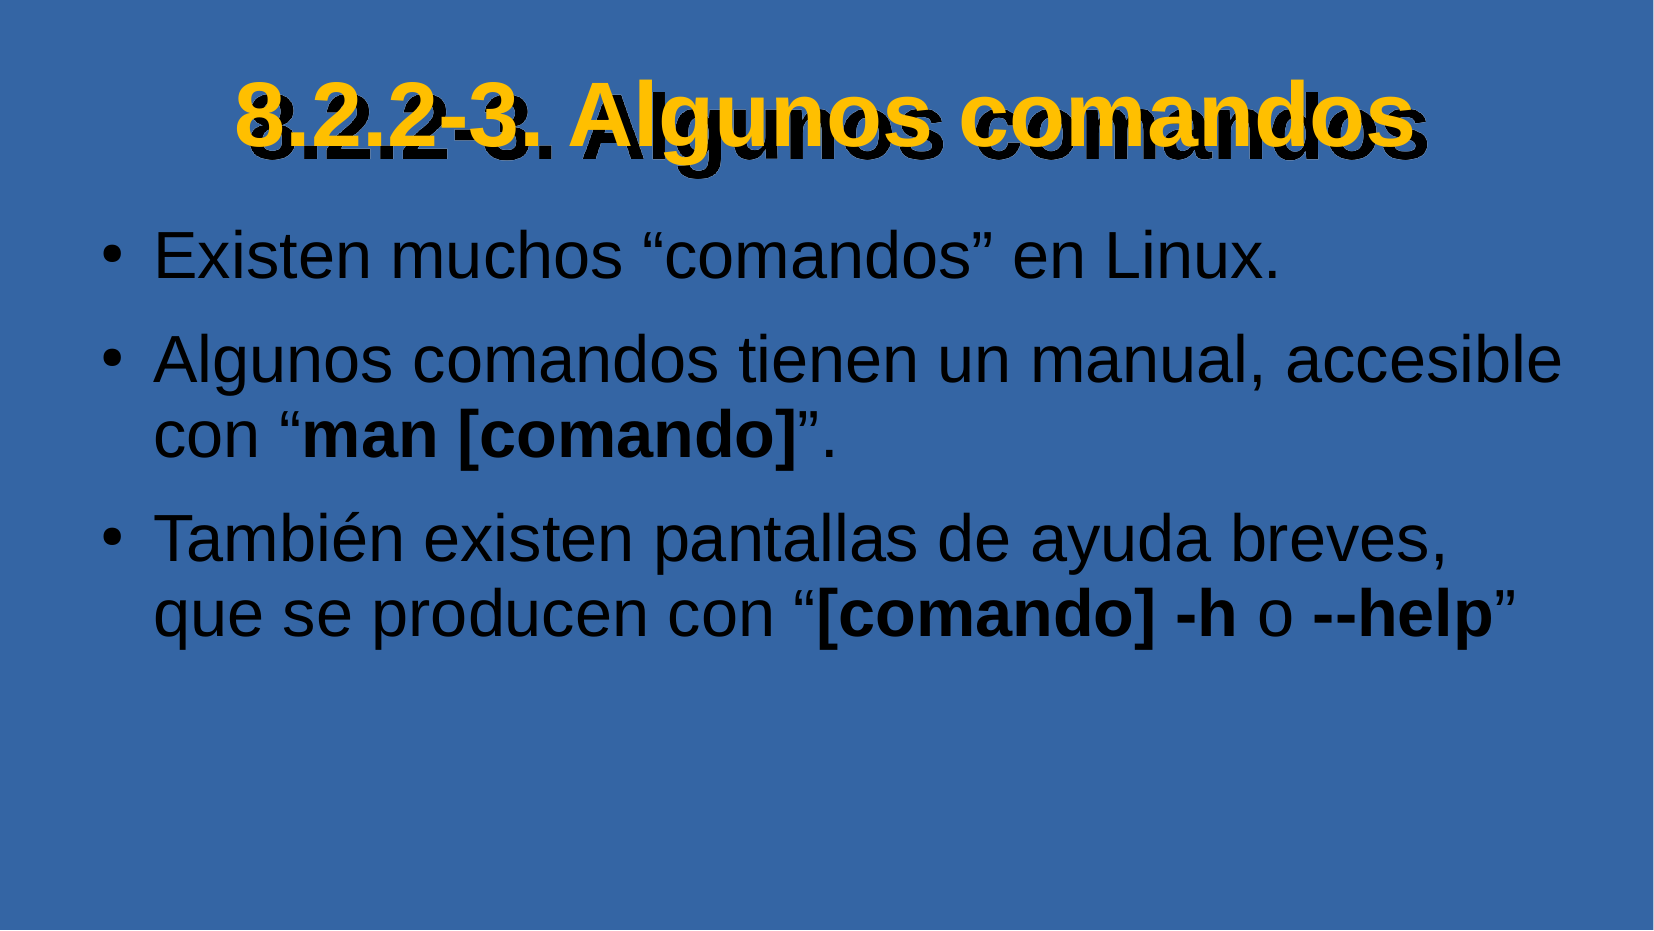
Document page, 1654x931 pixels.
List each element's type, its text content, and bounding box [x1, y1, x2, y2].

list Existen muchos “comandos” en Linux. Algunos comandos tienen un manual, accesible con “man [comando]”. También existen pantallas de ayuda breves, que se producen con “[comando] -h o --help” [82, 217, 1571, 758]
title 8.2.2-3. Algunos comandos [82, 37, 1571, 193]
